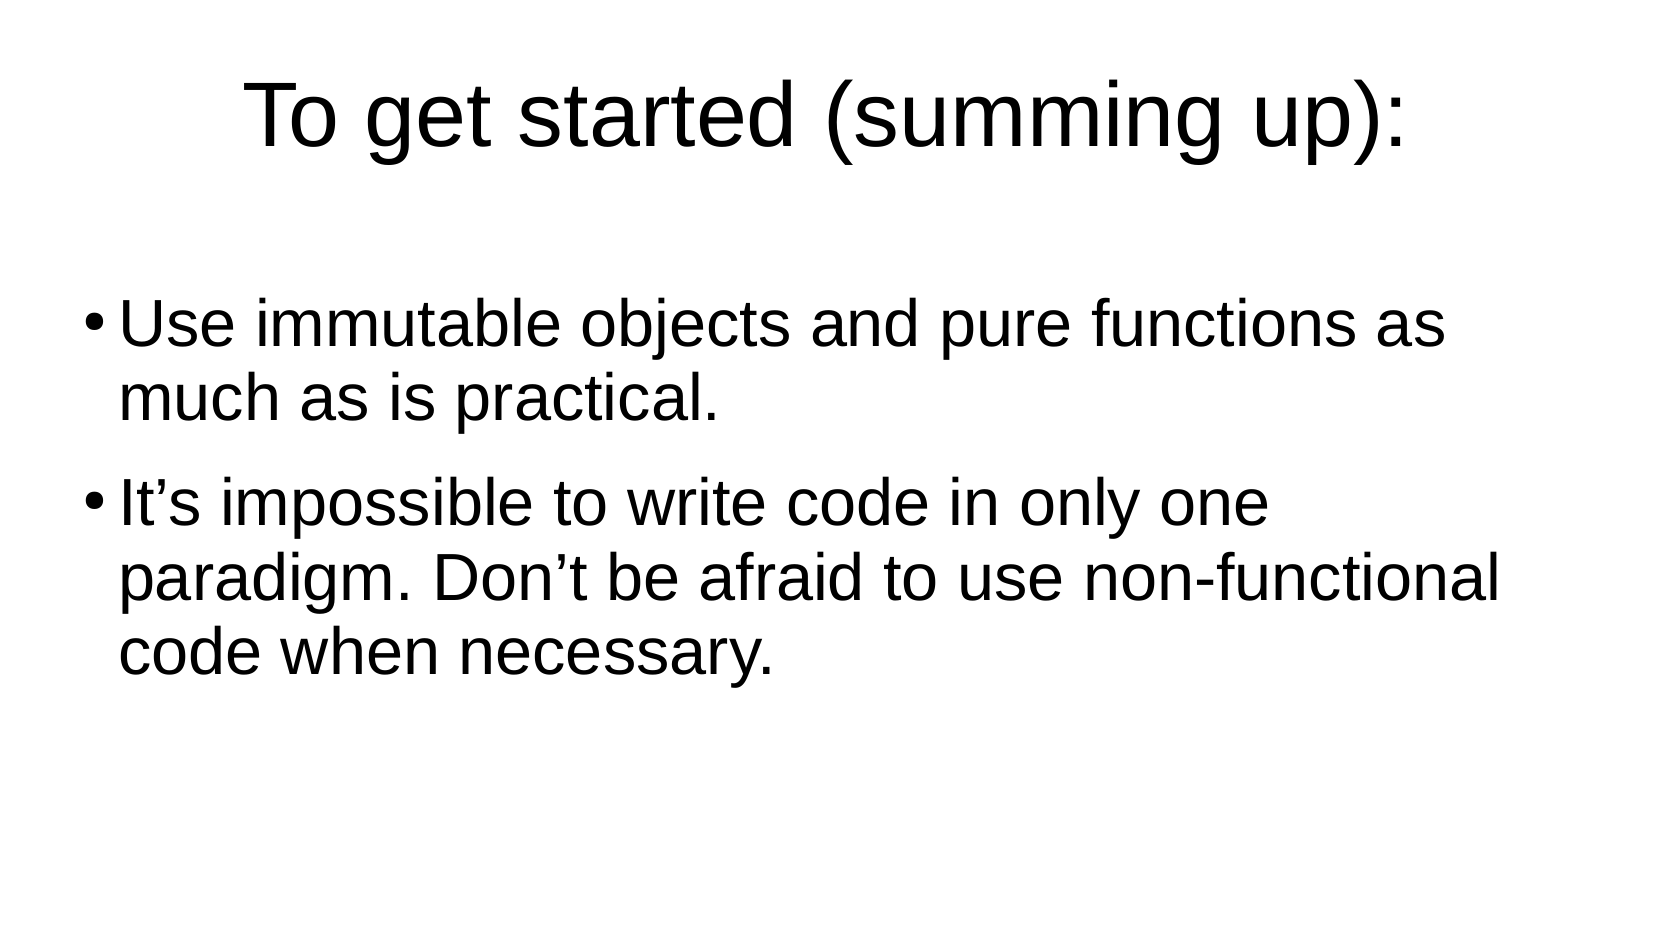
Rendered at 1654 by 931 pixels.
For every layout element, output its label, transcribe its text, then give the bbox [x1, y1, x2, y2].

title To get started (summing up): [82, 37, 1571, 193]
subtitle Use immutable objects and pure functions as much as is practical. It’s impossible to write code in only one paradigm. Don’t be afraid to use non-functional code when necessary. [82, 217, 1571, 758]
